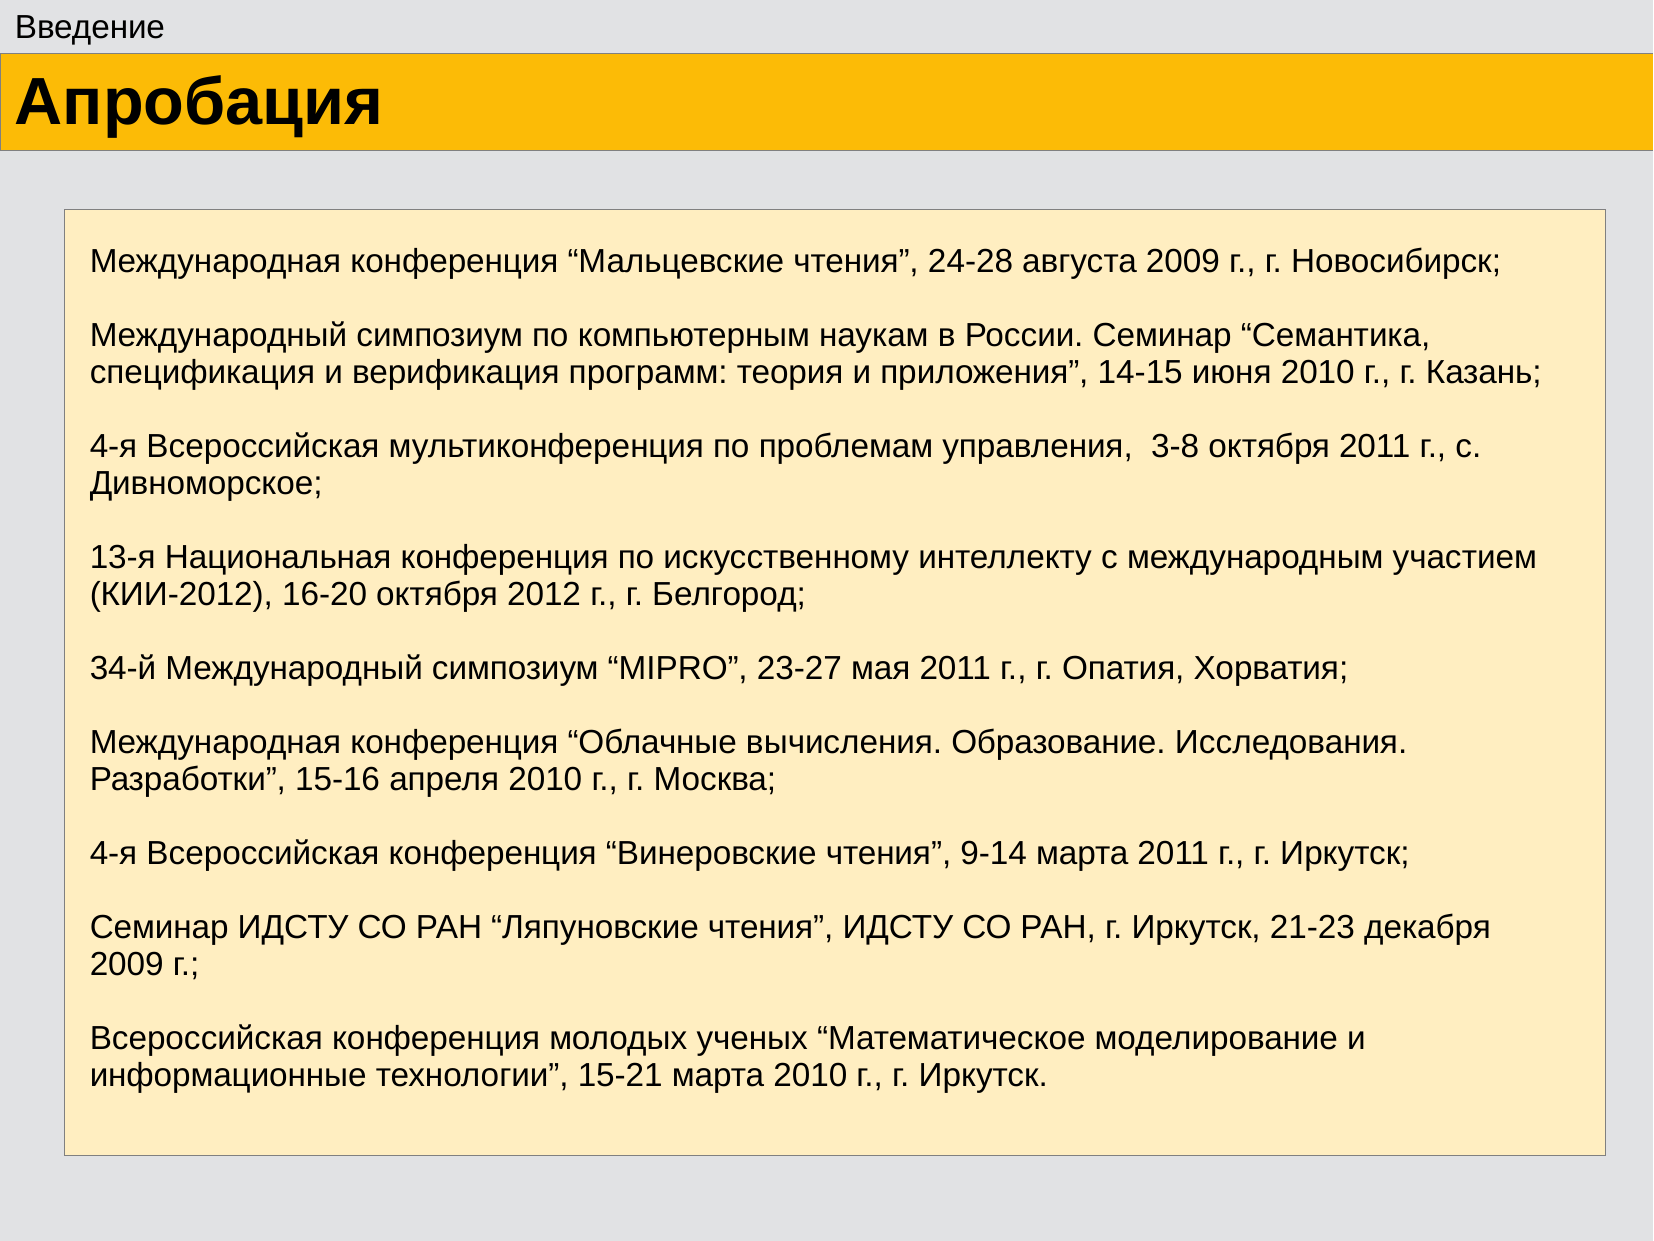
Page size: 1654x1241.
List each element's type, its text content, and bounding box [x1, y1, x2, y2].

text_box Международная конференция “Мальцевские чтения”, 24-28 августа 2009 г., г. Новосибирск; Международный симпозиум по компьютерным наукам в России. Семинар “Семантика, спецификация и верификация программ: теория и приложения”, 14-15 июня 2010 г., г. Казань; 4-я Всероссийская мультиконференция по проблемам управления, 3-8 октября 2011 г., с. Дивноморское; 13-я Национальная конференция по искусственному интеллекту с международным участием (КИИ-2012), 16-20 октября 2012 г., г. Белгород; 34-й Международный симпозиум “MIPRO”, 23-27 мая 2011 г., г. Опатия, Хорватия; Международная конференция “Облачные вычисления. Образование. Исследования. Разработки”, 15-16 апреля 2010 г., г. Москва; 4-я Всероссийская конференция “Винеровские чтения”, 9-14 марта 2011 г., г. Иркутск; Семинар ИДСТУ СО РАН “Ляпуновские чтения”, ИДСТУ СО РАН, г. Иркутск, 21-23 декабря 2009 г.; Всероссийская конференция молодых ученых “Математическое моделирование и информационные технологии”, 15-21 марта 2010 г., г. Иркутск. [75, 234, 1591, 1122]
text_box [64, 209, 1606, 1156]
text_box Введение [0, 1, 157, 58]
text_box Апробация [0, 53, 1653, 151]
